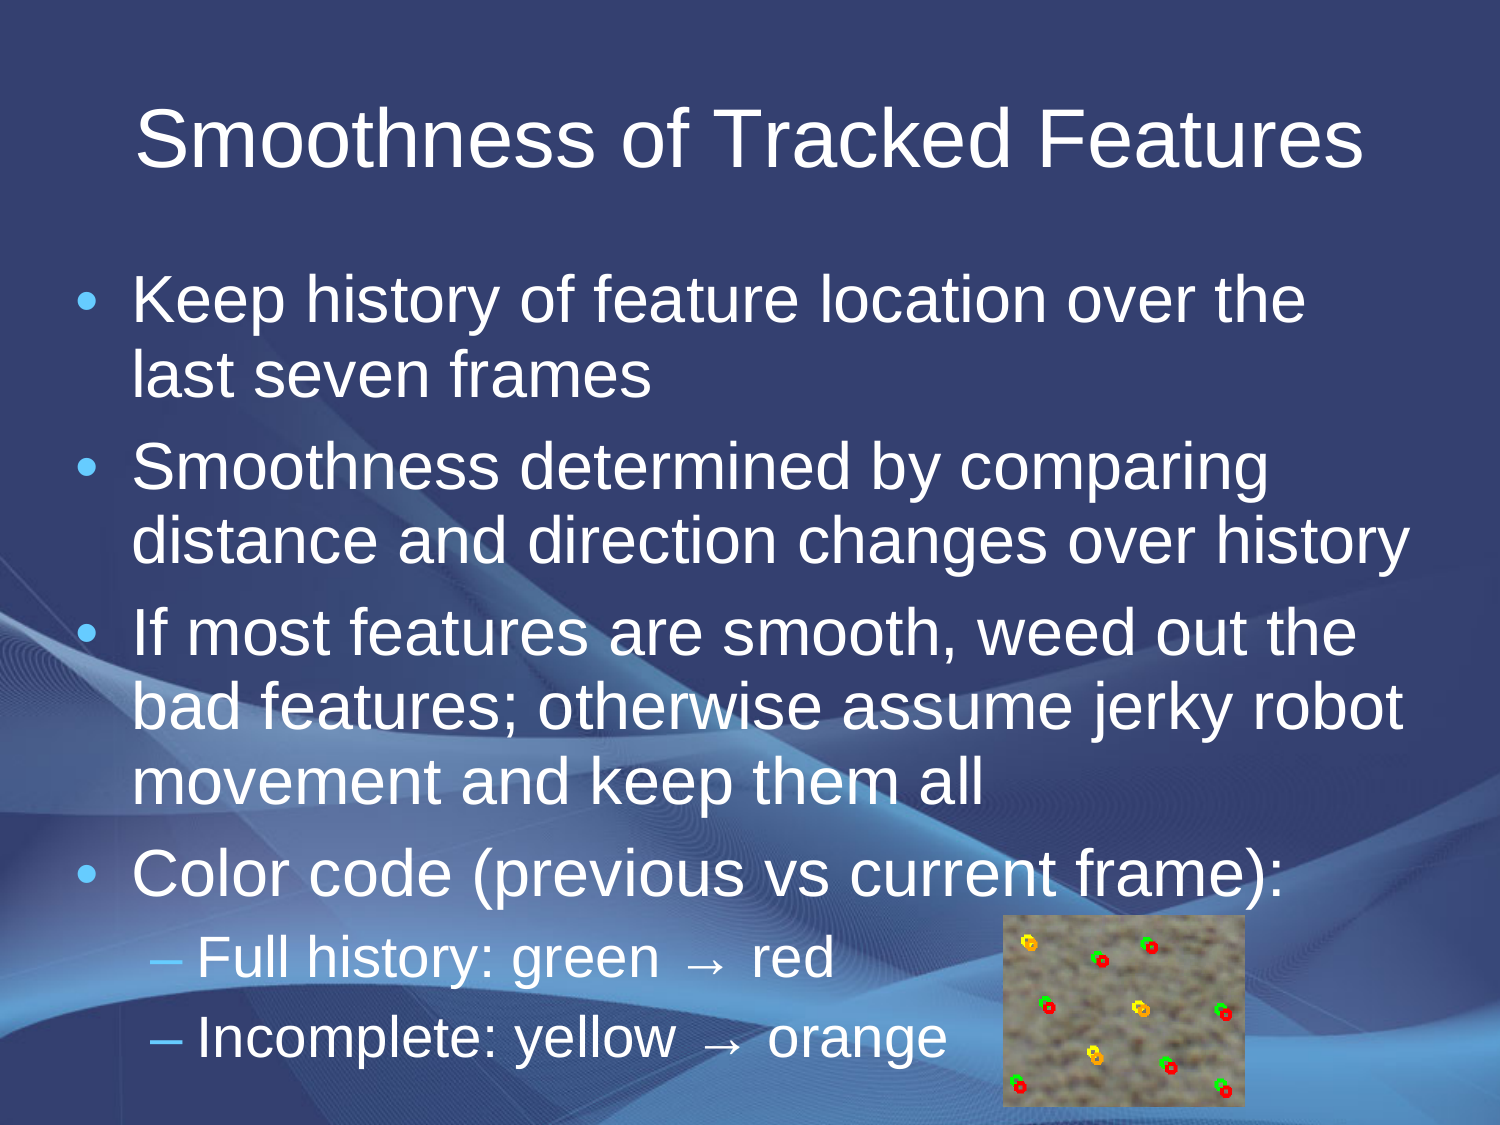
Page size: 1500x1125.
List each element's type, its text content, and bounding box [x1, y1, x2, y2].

list Keep history of feature location over the last seven frames Smoothness determined by comparing distance and direction changes over history If most features are smooth, weed out the bad features; otherwise assume jerky robot movement and keep them all Color code (previous vs current frame): Full history: green → red Incomplete: yellow → orange [75, 262, 1426, 1070]
picture [0, 0, 1500, 1125]
title Smoothness of Tracked Features [75, 52, 1426, 226]
